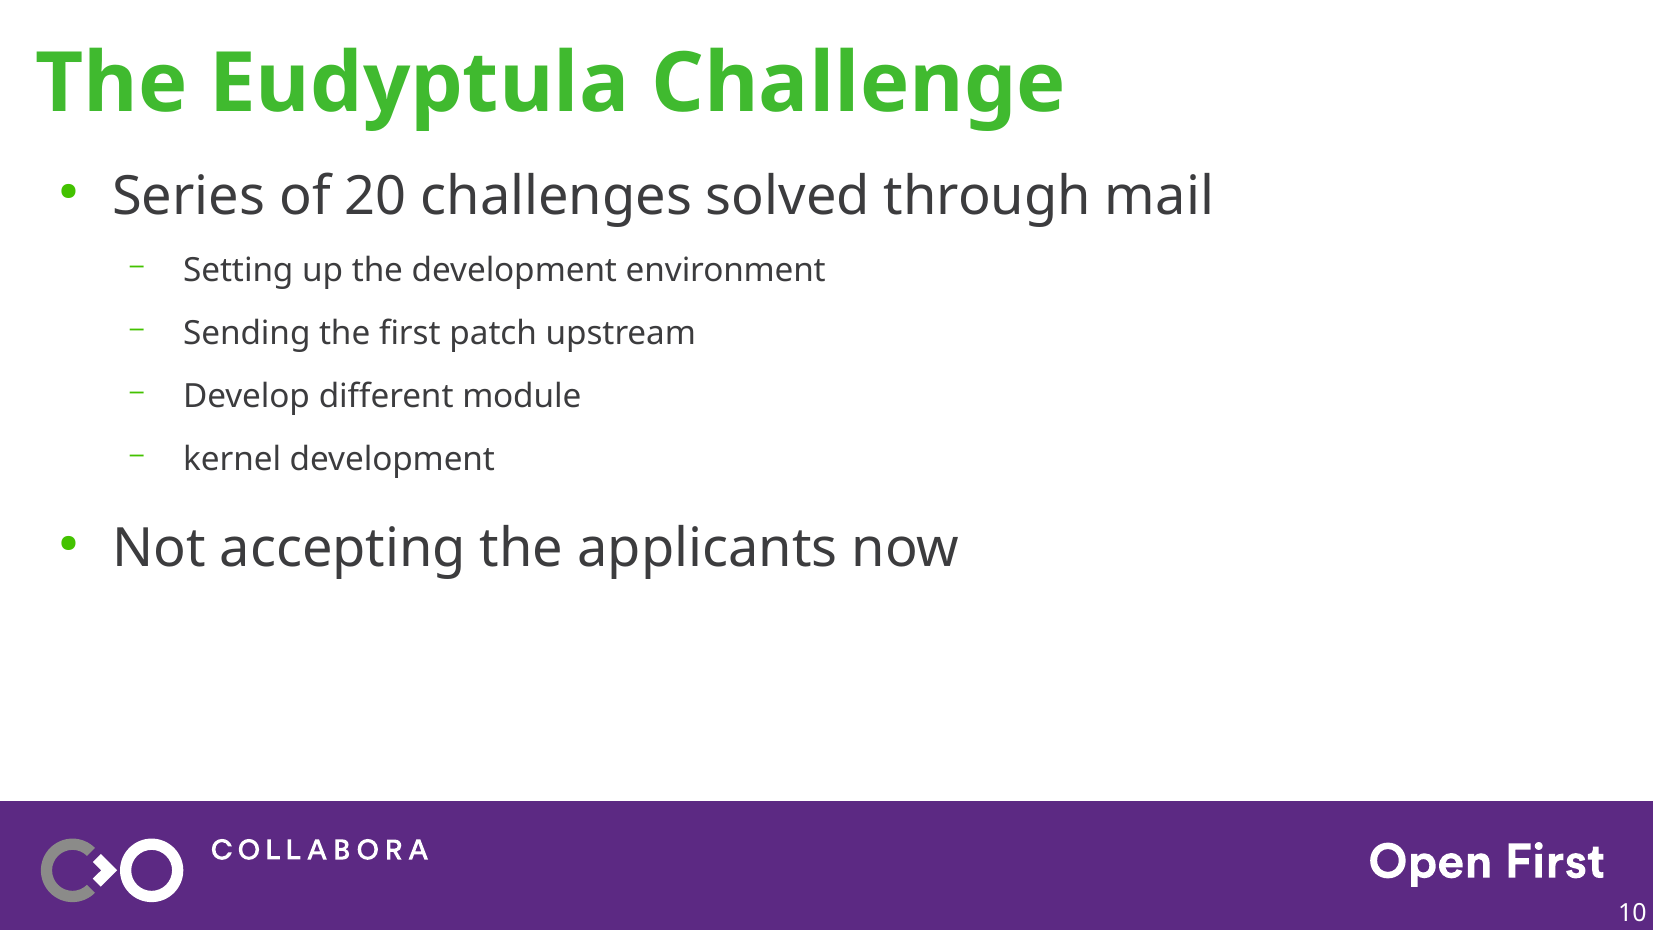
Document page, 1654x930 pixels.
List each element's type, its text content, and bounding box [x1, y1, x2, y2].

list Series of 20 challenges solved through mail Setting up the development environment Sending the first patch upstream Develop different module kernel development Not accepting the applicants now [41, 160, 1613, 804]
title The Eudyptula Challenge [35, 28, 1608, 192]
